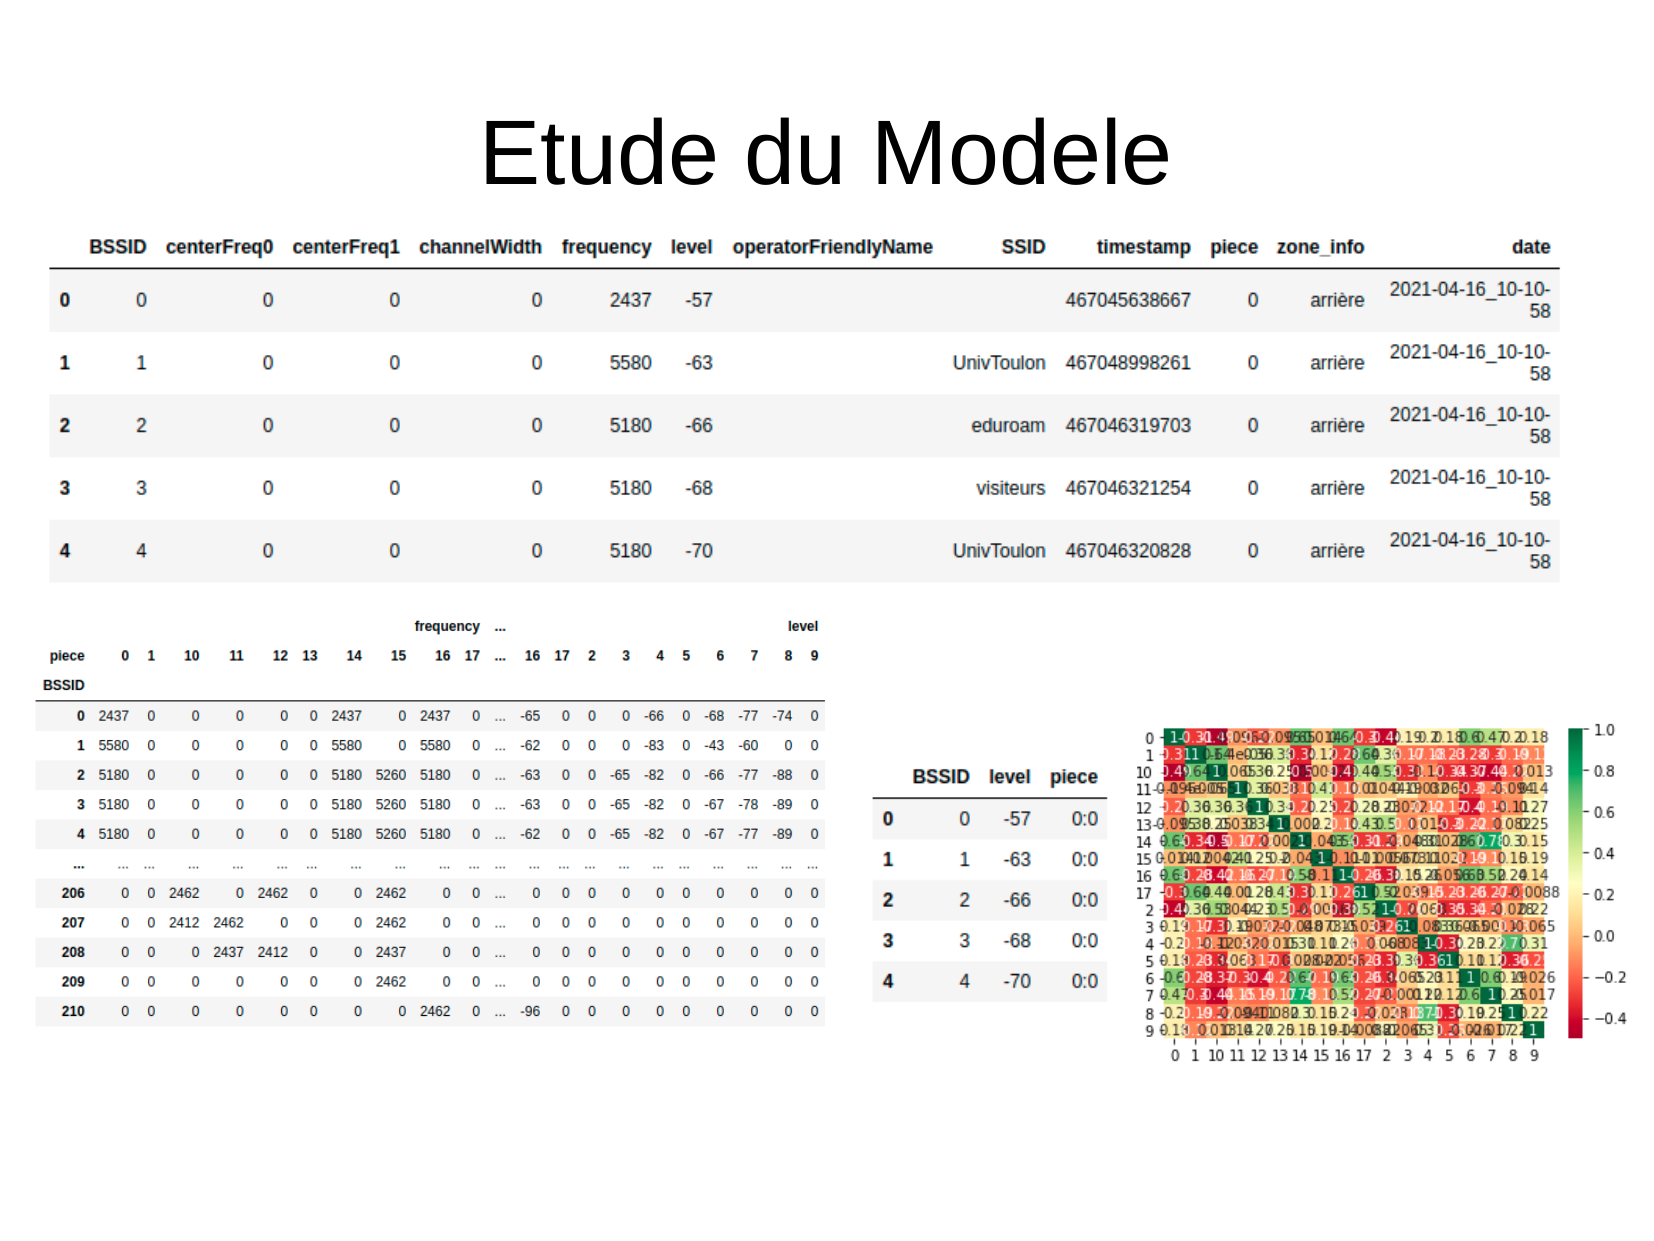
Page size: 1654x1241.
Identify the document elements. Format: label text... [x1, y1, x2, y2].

picture [45, 224, 1571, 600]
title Etude du Modele [82, 49, 1571, 224]
picture [30, 614, 1123, 1040]
picture [1137, 720, 1631, 1064]
